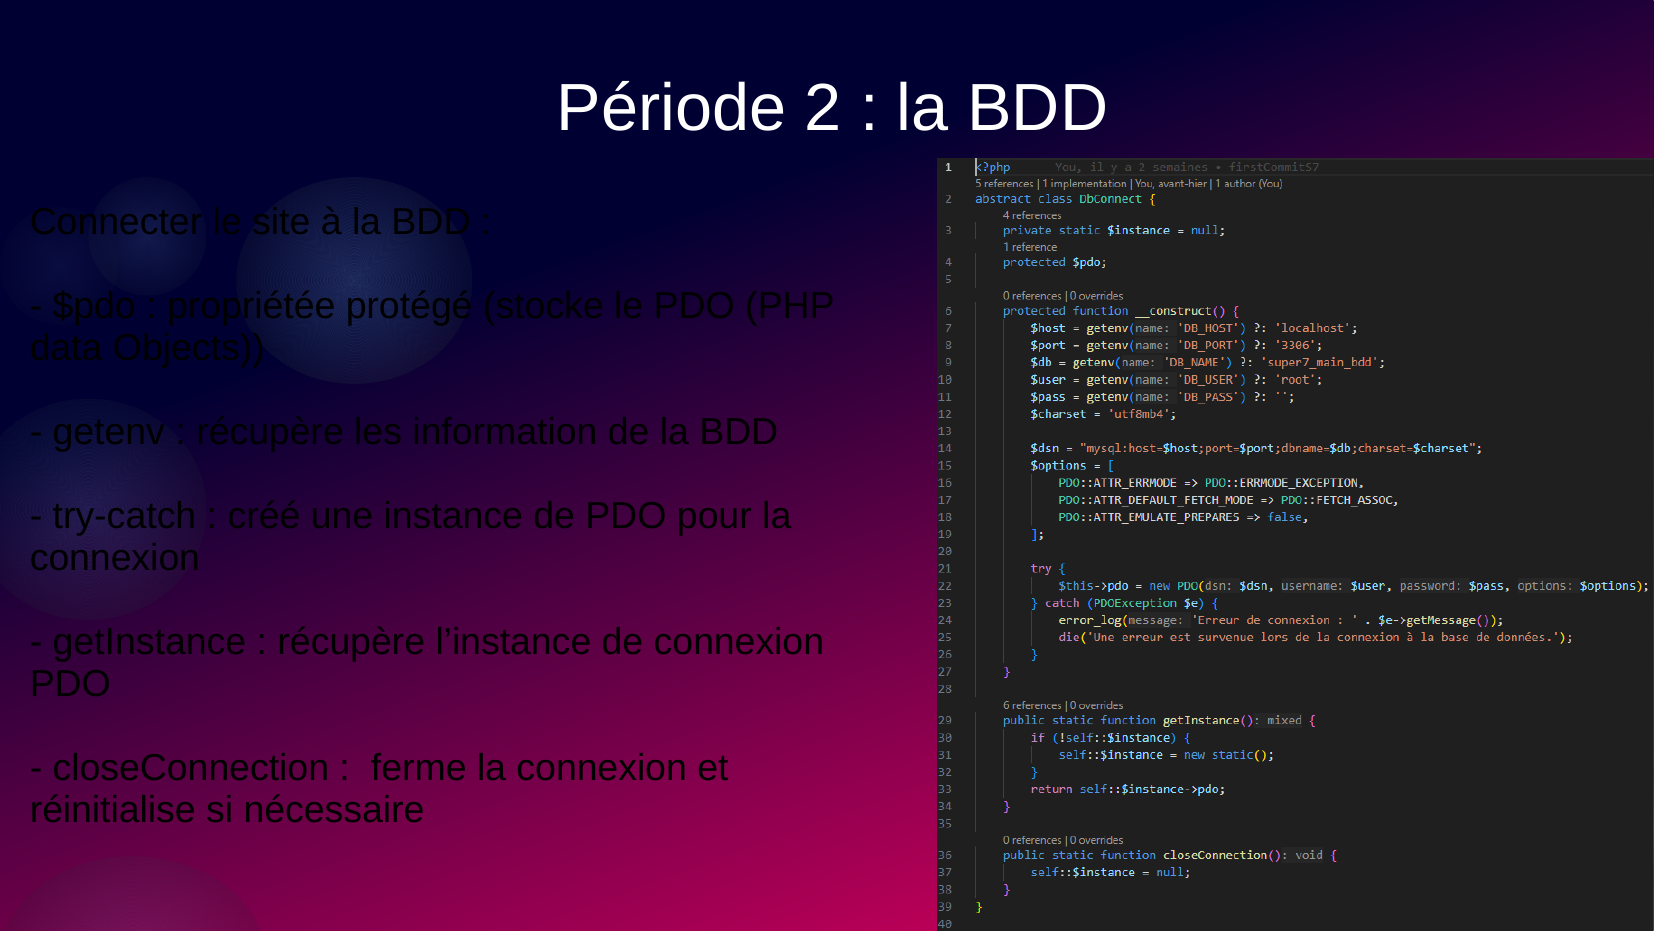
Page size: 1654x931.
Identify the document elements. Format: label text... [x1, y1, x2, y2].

text_box Connecter le site à la BDD : - $pdo : propriétée protégé (stocke le PDO (PHP data Objects)) - getenv : récupère les information de la BDD - try-catch : créé une instance de PDO pour la connexion - getInstance : récupère l’instance de connexion PDO - closeConnection : ferme la connexion et réinitialise si nécessaire [15, 193, 916, 838]
picture [937, 158, 1654, 931]
title Période 2 : la BDD [88, 29, 1577, 185]
